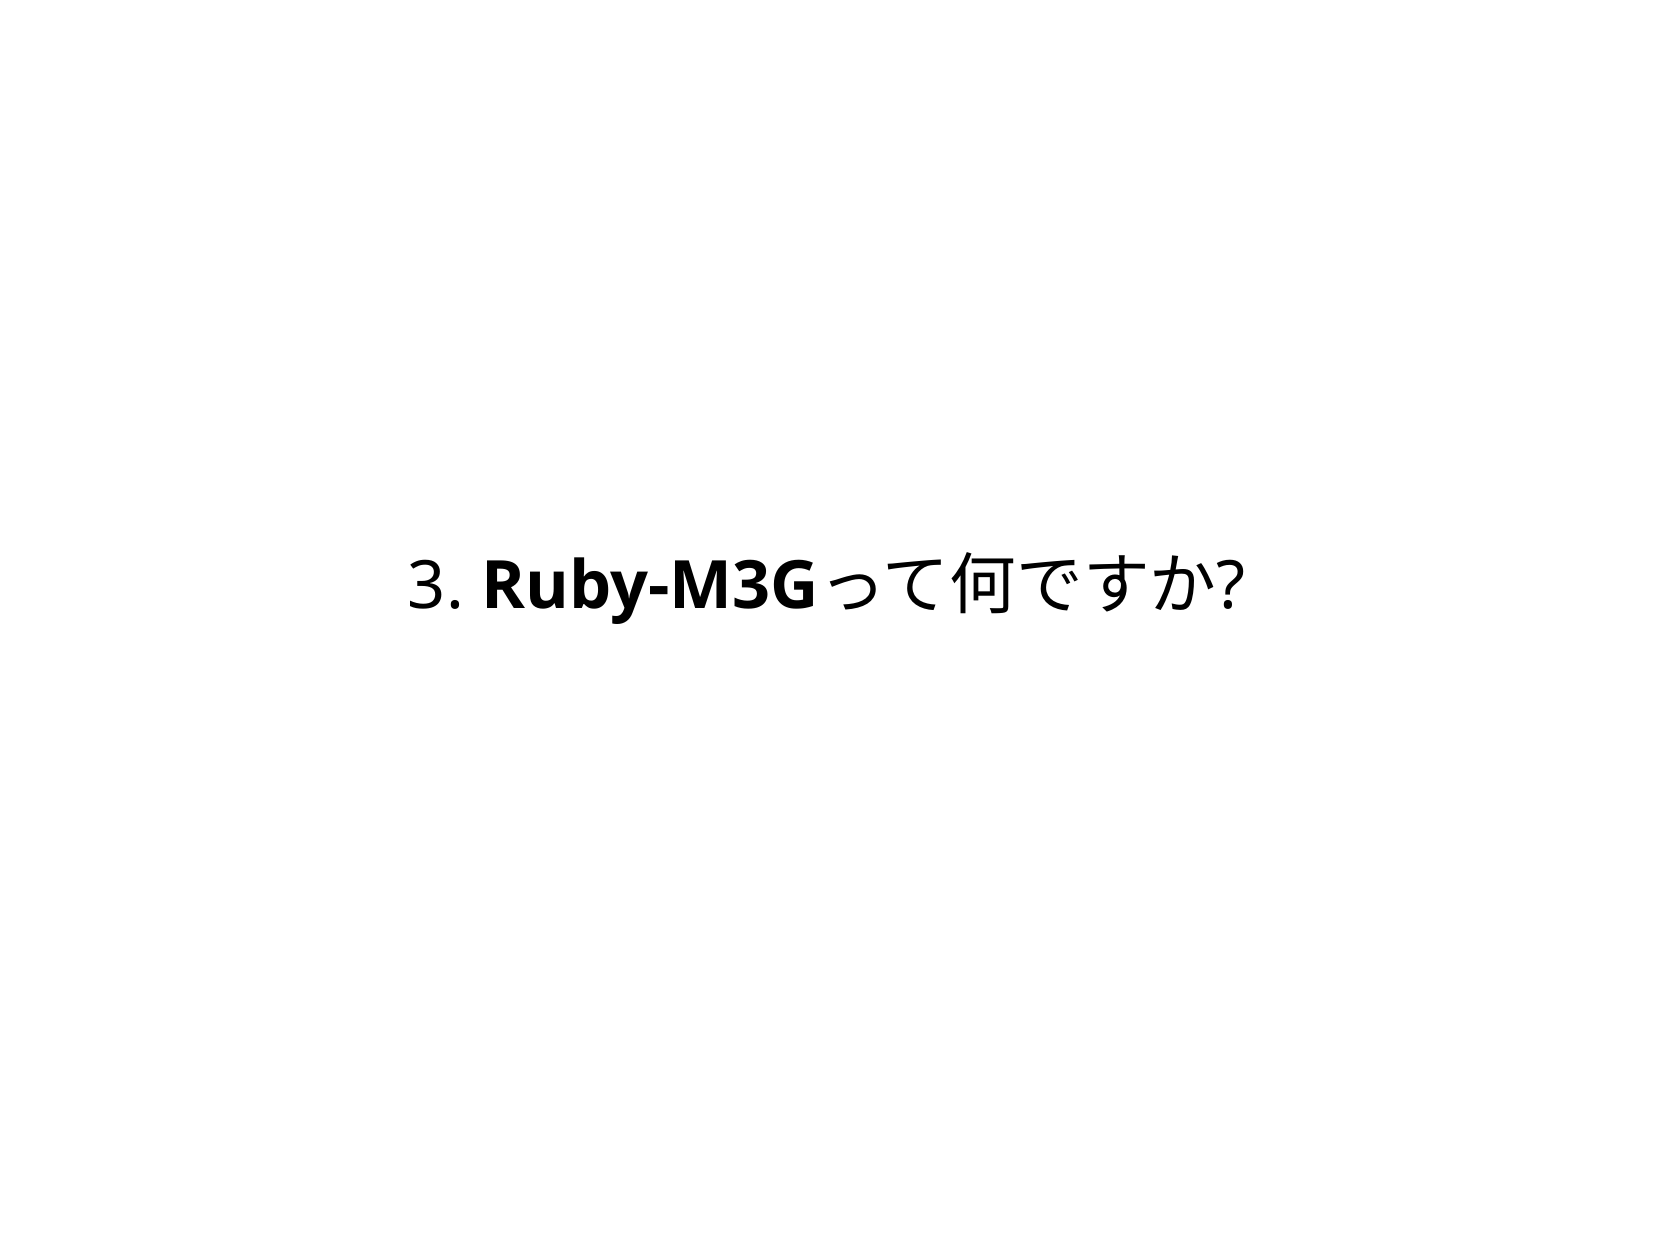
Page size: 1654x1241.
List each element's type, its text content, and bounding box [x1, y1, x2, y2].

subtitle 3. Ruby-M3Gって何ですか? [82, 56, 1571, 1102]
